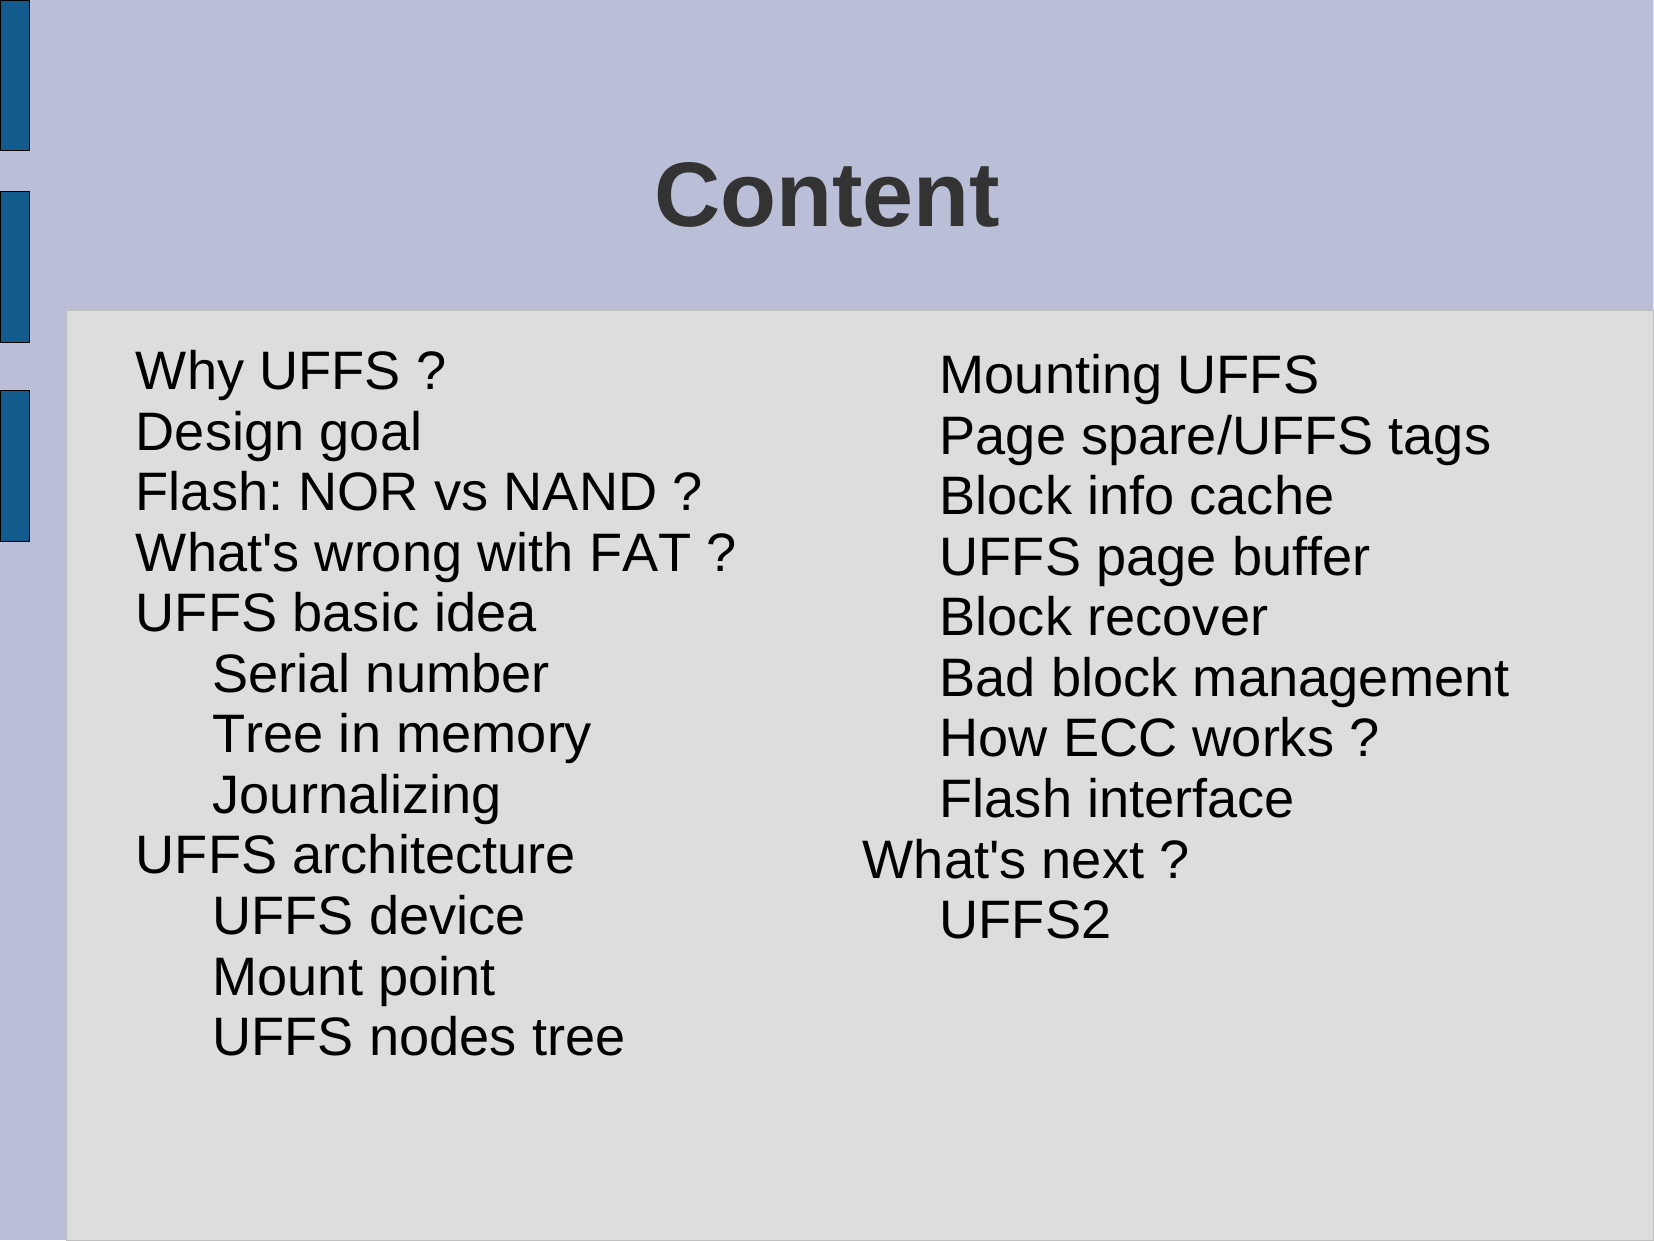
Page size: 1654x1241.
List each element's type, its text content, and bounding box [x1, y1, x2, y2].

title Content [121, 91, 1534, 299]
list Mounting UFFS Page spare/UFFS tags Block info cache UFFS page buffer Block recover Bad block management How ECC works ? Flash interface What's next ? UFFS2 [845, 344, 1565, 1127]
list Why UFFS ? Design goal Flash: NOR vs NAND ? What's wrong with FAT ? UFFS basic idea Serial number Tree in memory Journalizing UFFS architecture UFFS device Mount point UFFS nodes tree [118, 340, 808, 1123]
